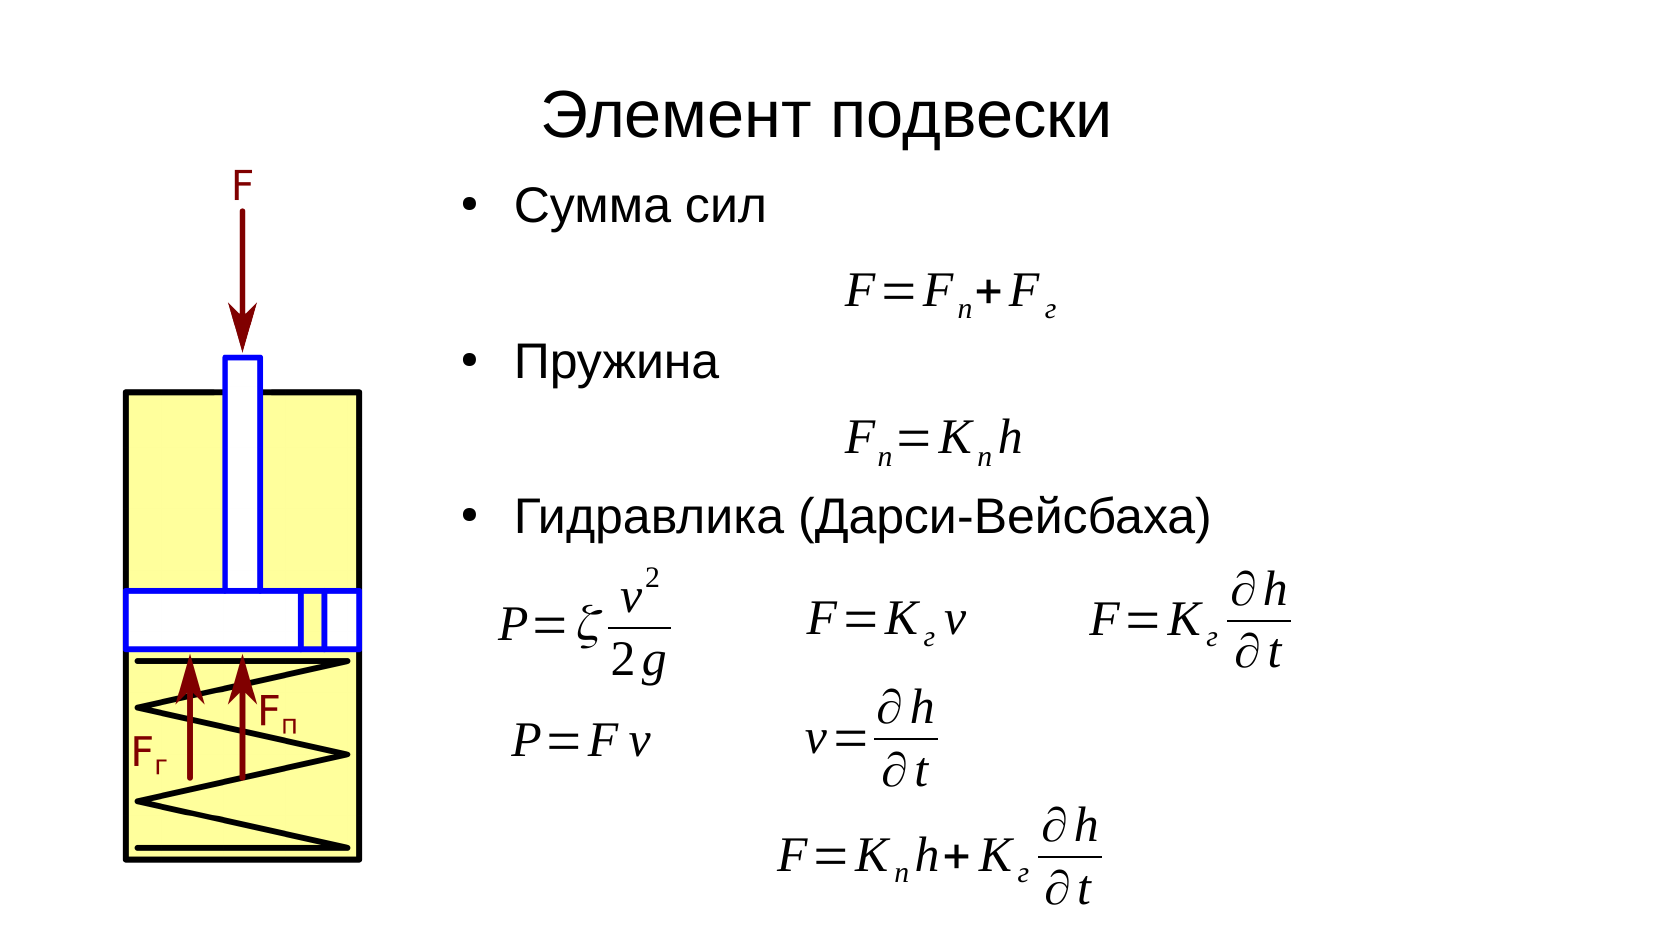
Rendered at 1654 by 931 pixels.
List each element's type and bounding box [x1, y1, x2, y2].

chart [767, 679, 1110, 916]
chart [488, 561, 680, 686]
chart [835, 262, 1063, 325]
chart [501, 712, 659, 768]
chart [797, 590, 975, 654]
chart [835, 409, 1030, 473]
picture [38, 0, 1654, 931]
chart [1080, 561, 1300, 680]
